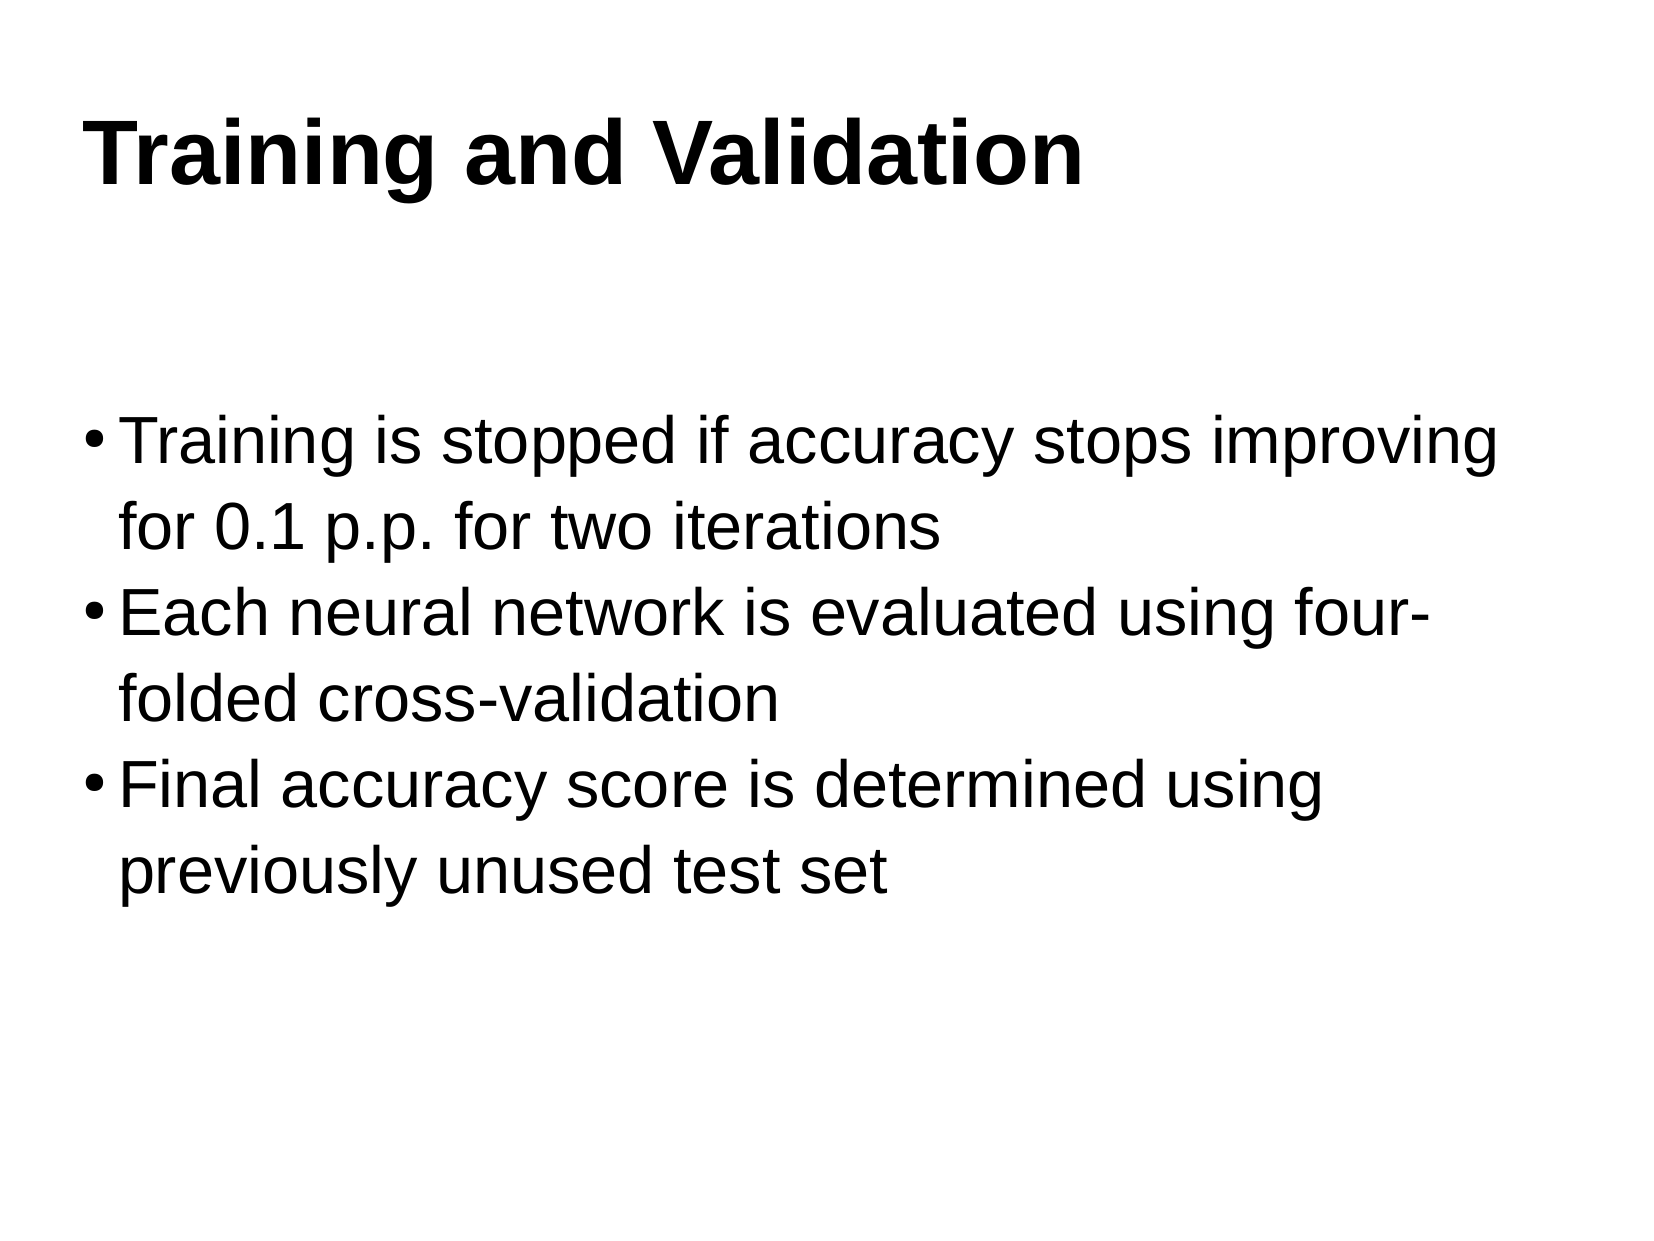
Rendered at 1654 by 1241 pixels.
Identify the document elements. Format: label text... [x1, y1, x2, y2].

subtitle Training is stopped if accuracy stops improving for 0.1 p.p. for two iterations Each neural network is evaluated using four-folded cross-validation Final accuracy score is determined using previously unused test set [82, 290, 1571, 1010]
title Training and Validation [82, 49, 1571, 257]
